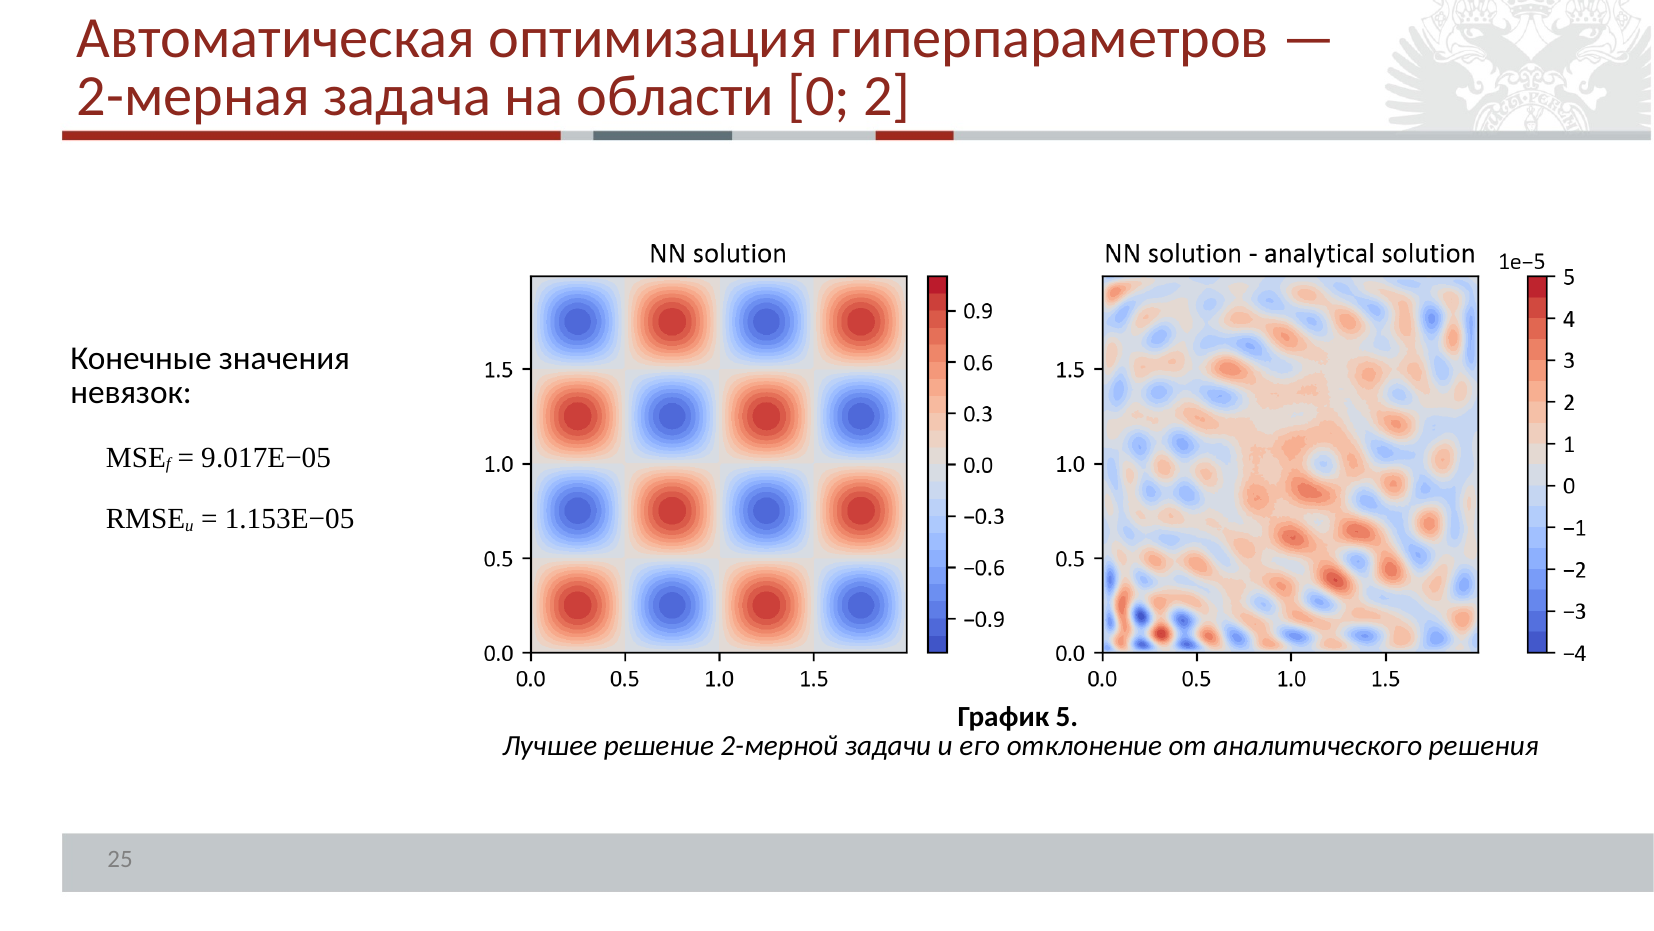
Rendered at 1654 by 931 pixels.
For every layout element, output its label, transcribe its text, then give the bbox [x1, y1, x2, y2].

text_box Конечные значения невязок: MSEf = 9.017E−05 RMSEu = 1.153E−05 [70, 345, 355, 536]
title Автоматическая оптимизация гиперпараметров — 2-мерная задача на области [0; 2] [76, 13, 1565, 131]
picture [0, 0, 1654, 931]
text_box График 5. Лучшее решение 2-мерной задачи и его отклонение от аналитического решения [487, 697, 1555, 771]
